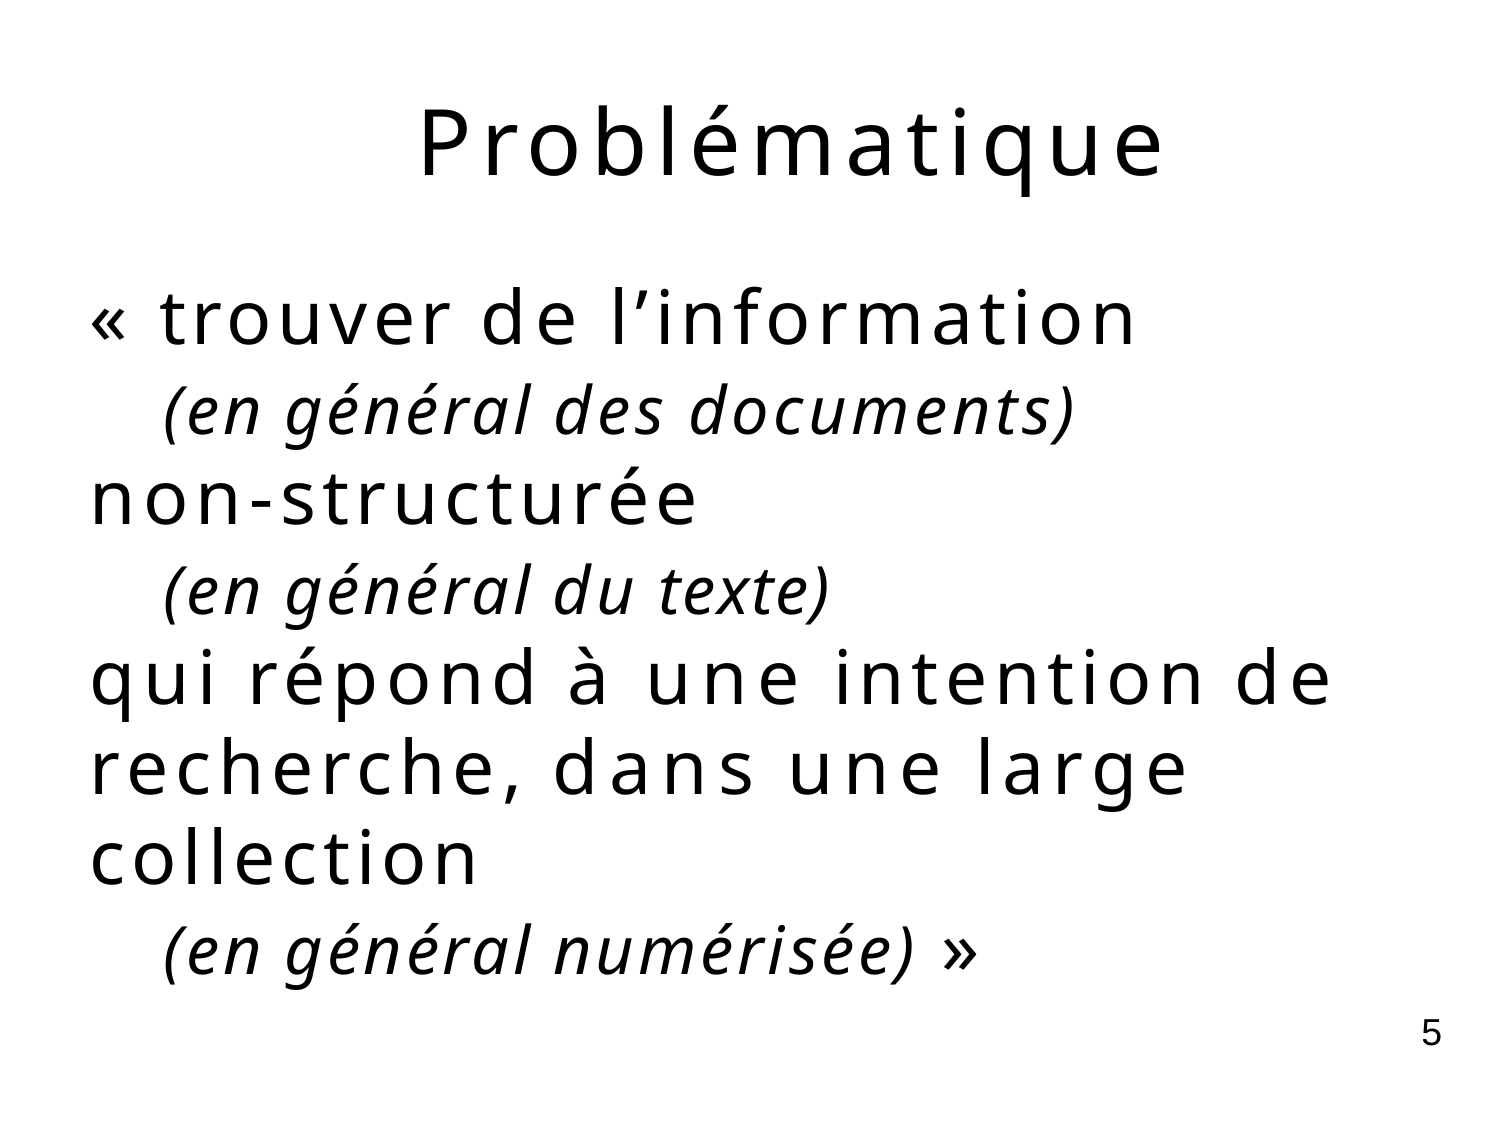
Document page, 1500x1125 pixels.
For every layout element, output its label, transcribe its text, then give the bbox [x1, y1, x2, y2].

title Problématique [87, 26, 1413, 258]
slide_number 5 [1373, 1009, 1451, 1125]
text_box « trouver de l’information (en général des documents) non-structurée (en général du texte) qui répond à une intention de recherche, dans une large collection (en général numérisée) » [87, 258, 1418, 990]
